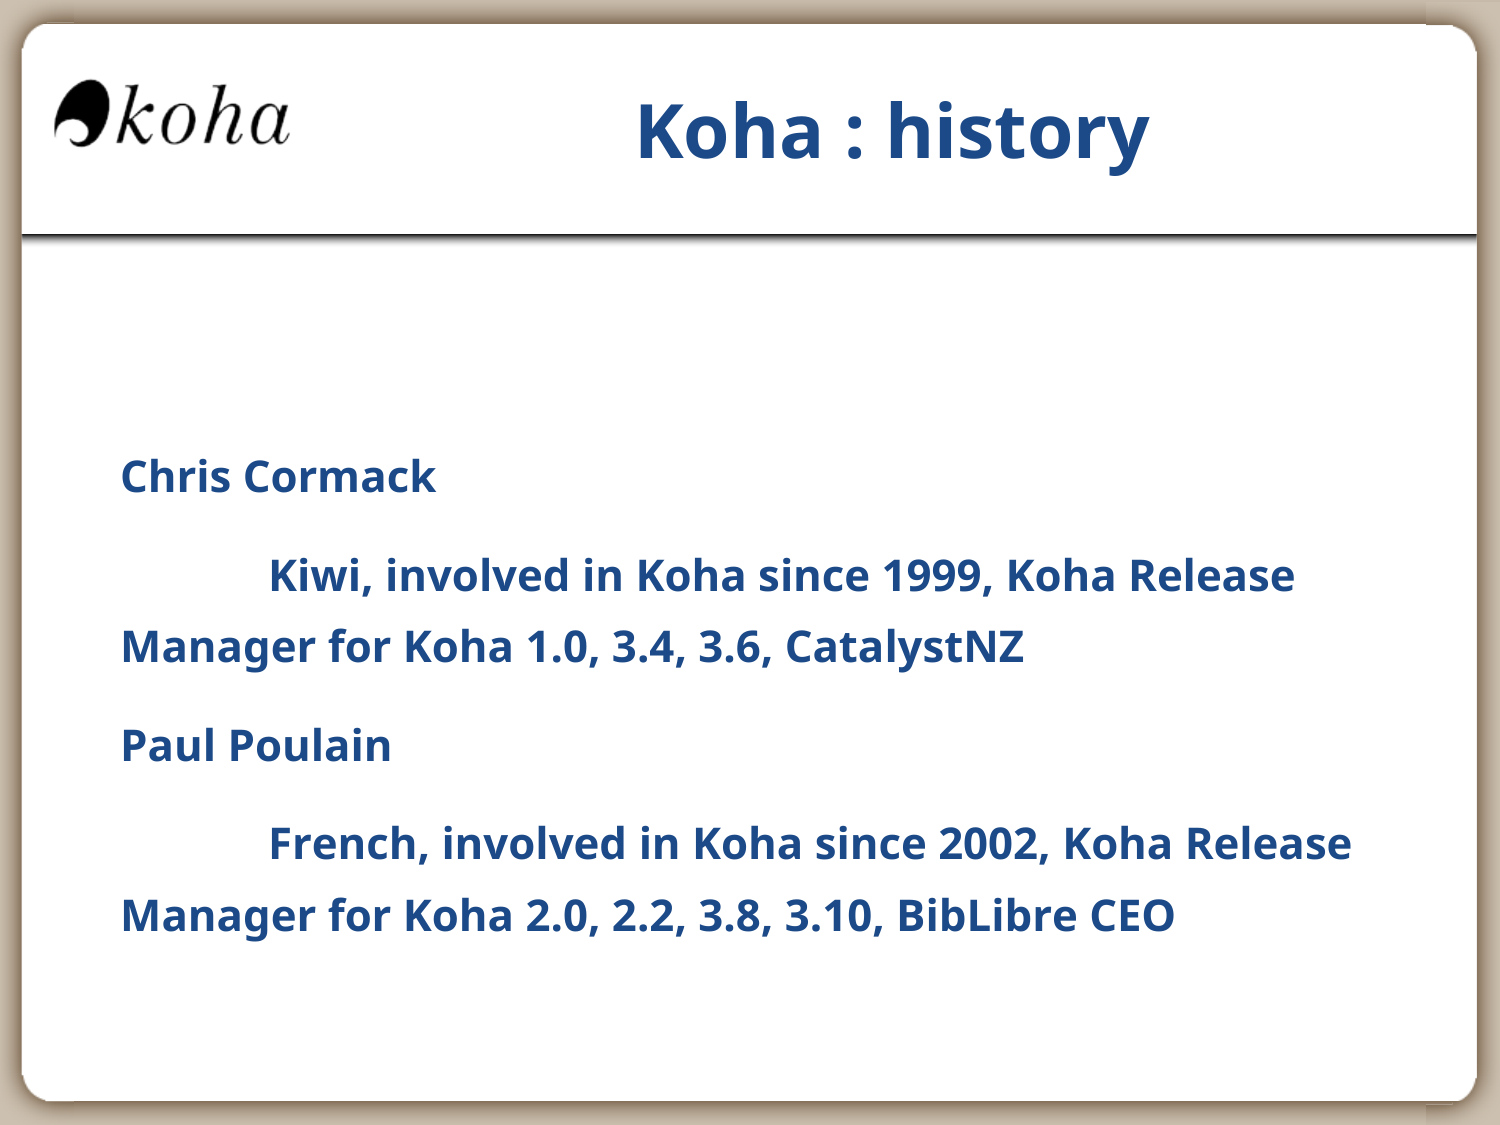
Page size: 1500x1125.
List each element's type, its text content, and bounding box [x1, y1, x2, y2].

title Koha : history [315, 0, 1463, 260]
picture [0, 0, 1500, 1125]
subtitle Chris Cormack Kiwi, involved in Koha since 1999, Koha Release Manager for Koha 1.0, 3.4, 3.6, CatalystNZ Paul Poulain French, involved in Koha since 2002, Koha Release Manager for Koha 2.0, 2.2, 3.8, 3.10, BibLibre CEO [118, 317, 1382, 1061]
